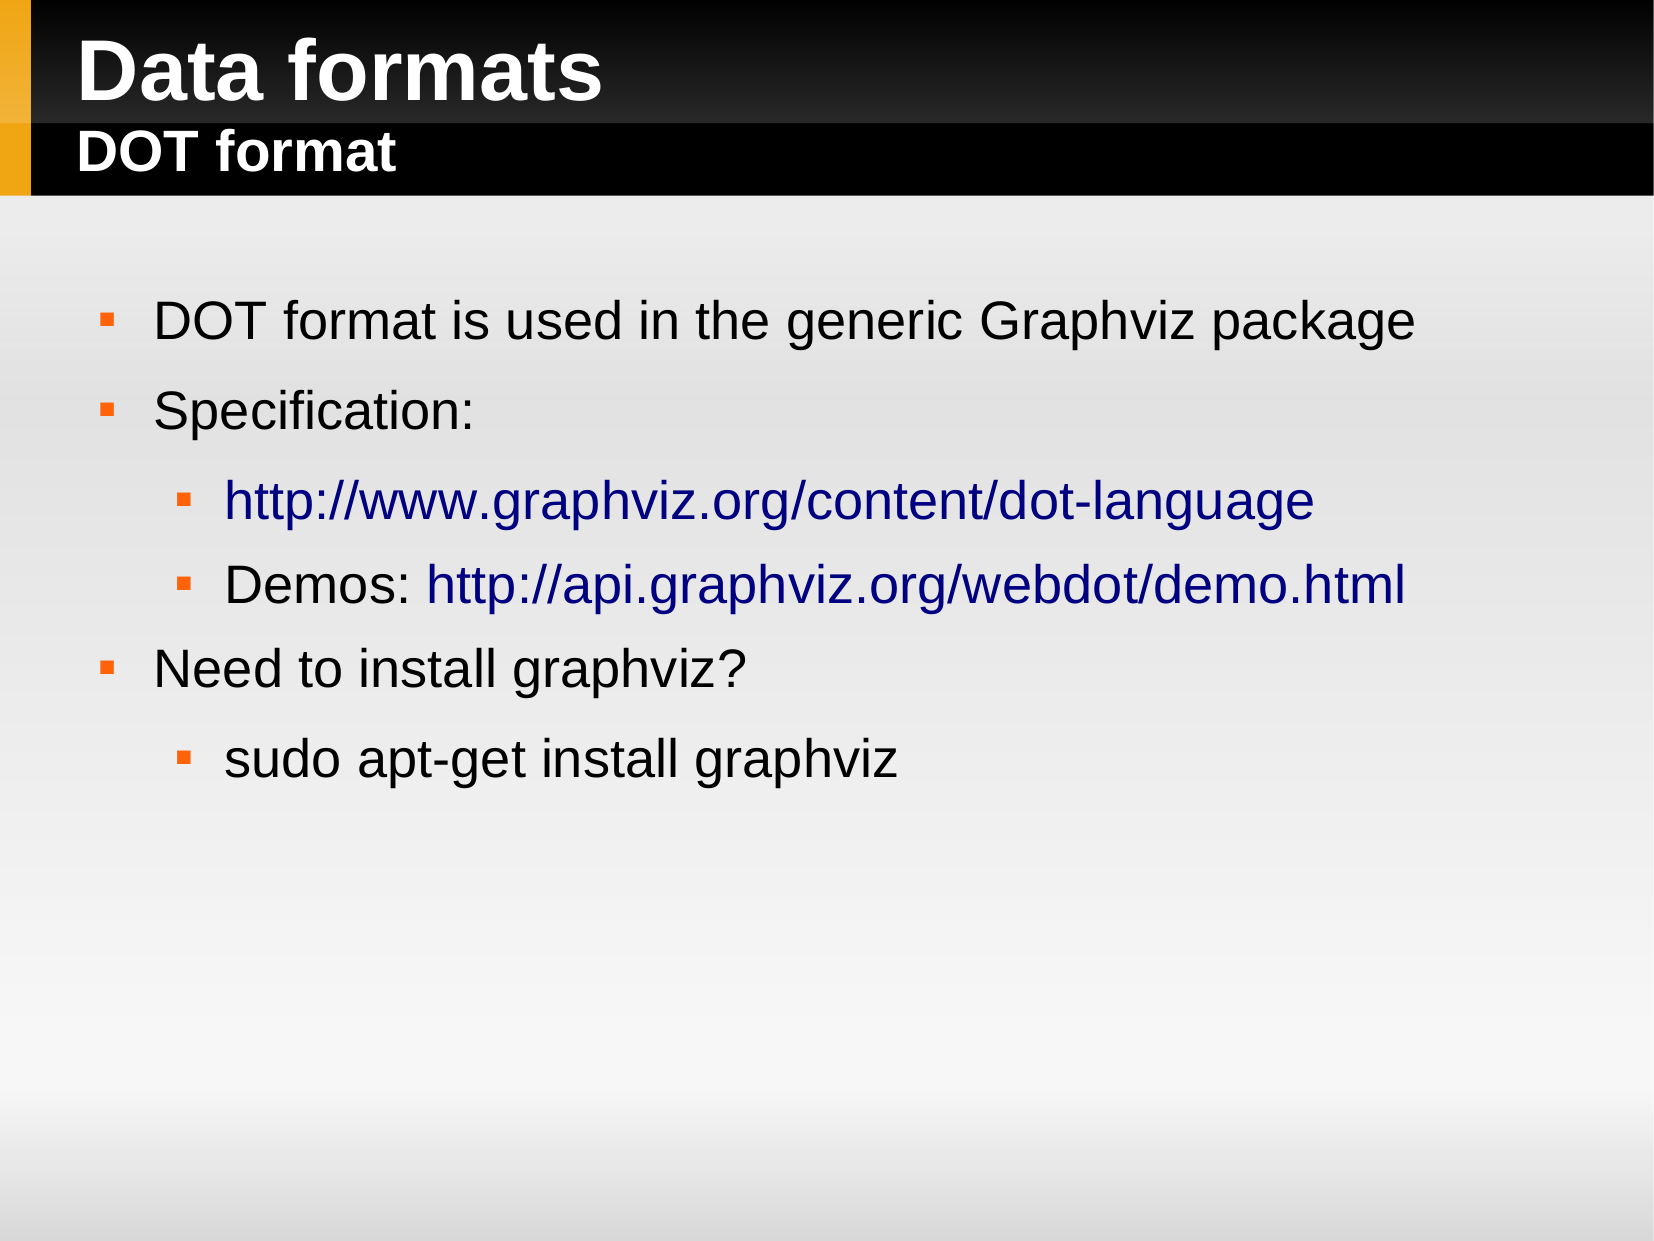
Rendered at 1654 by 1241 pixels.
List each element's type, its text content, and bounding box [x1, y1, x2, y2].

title Data formats DOT format [76, 0, 1565, 208]
list DOT format is used in the generic Graphviz package Specification: http://www.graphviz.org/content/dot-language Demos: http://api.graphviz.org/webdot/demo.html Need to install graphviz? sudo apt-get install graphviz [82, 290, 1571, 1109]
picture [0, 0, 1654, 1241]
